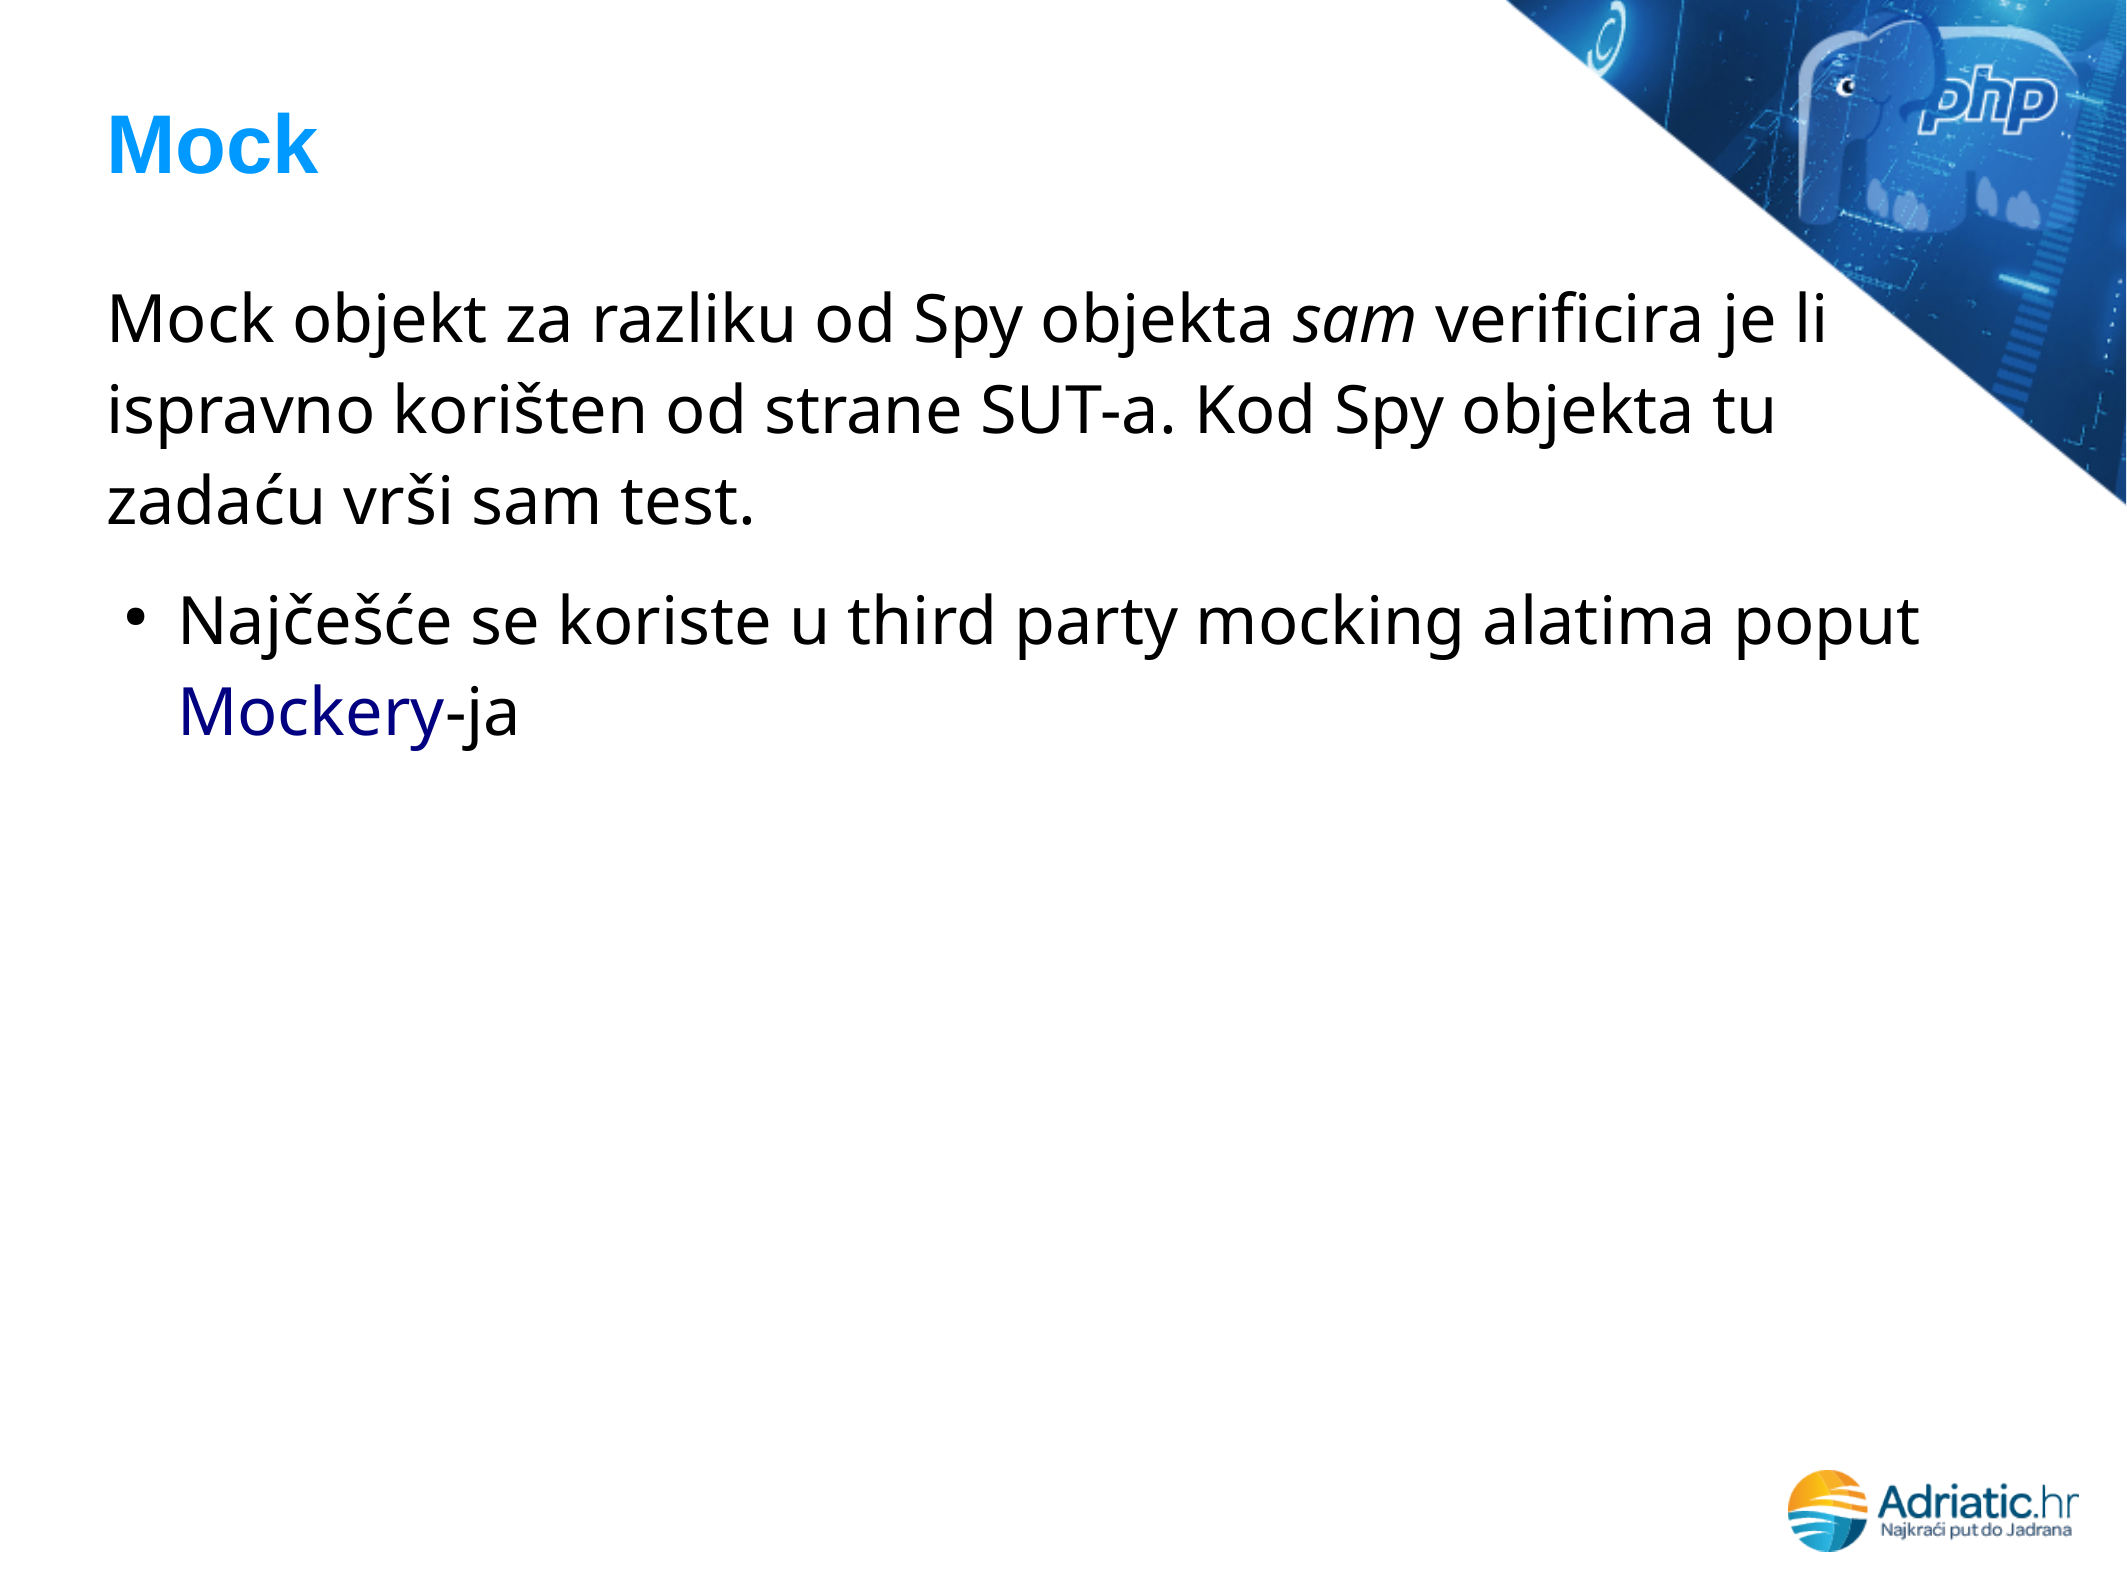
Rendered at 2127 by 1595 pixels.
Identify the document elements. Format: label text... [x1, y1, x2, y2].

picture [1505, 0, 2127, 625]
picture [1788, 1470, 2079, 1552]
title Mock [106, 70, 1630, 219]
list Mock objekt za razliku od Spy objekta sam verificira je li ispravno korišten od strane SUT-a. Kod Spy objekta tu zadaću vrši sam test. Najčešće se koriste u third party mocking alatima poput Mockery-ja [106, 271, 2008, 1453]
